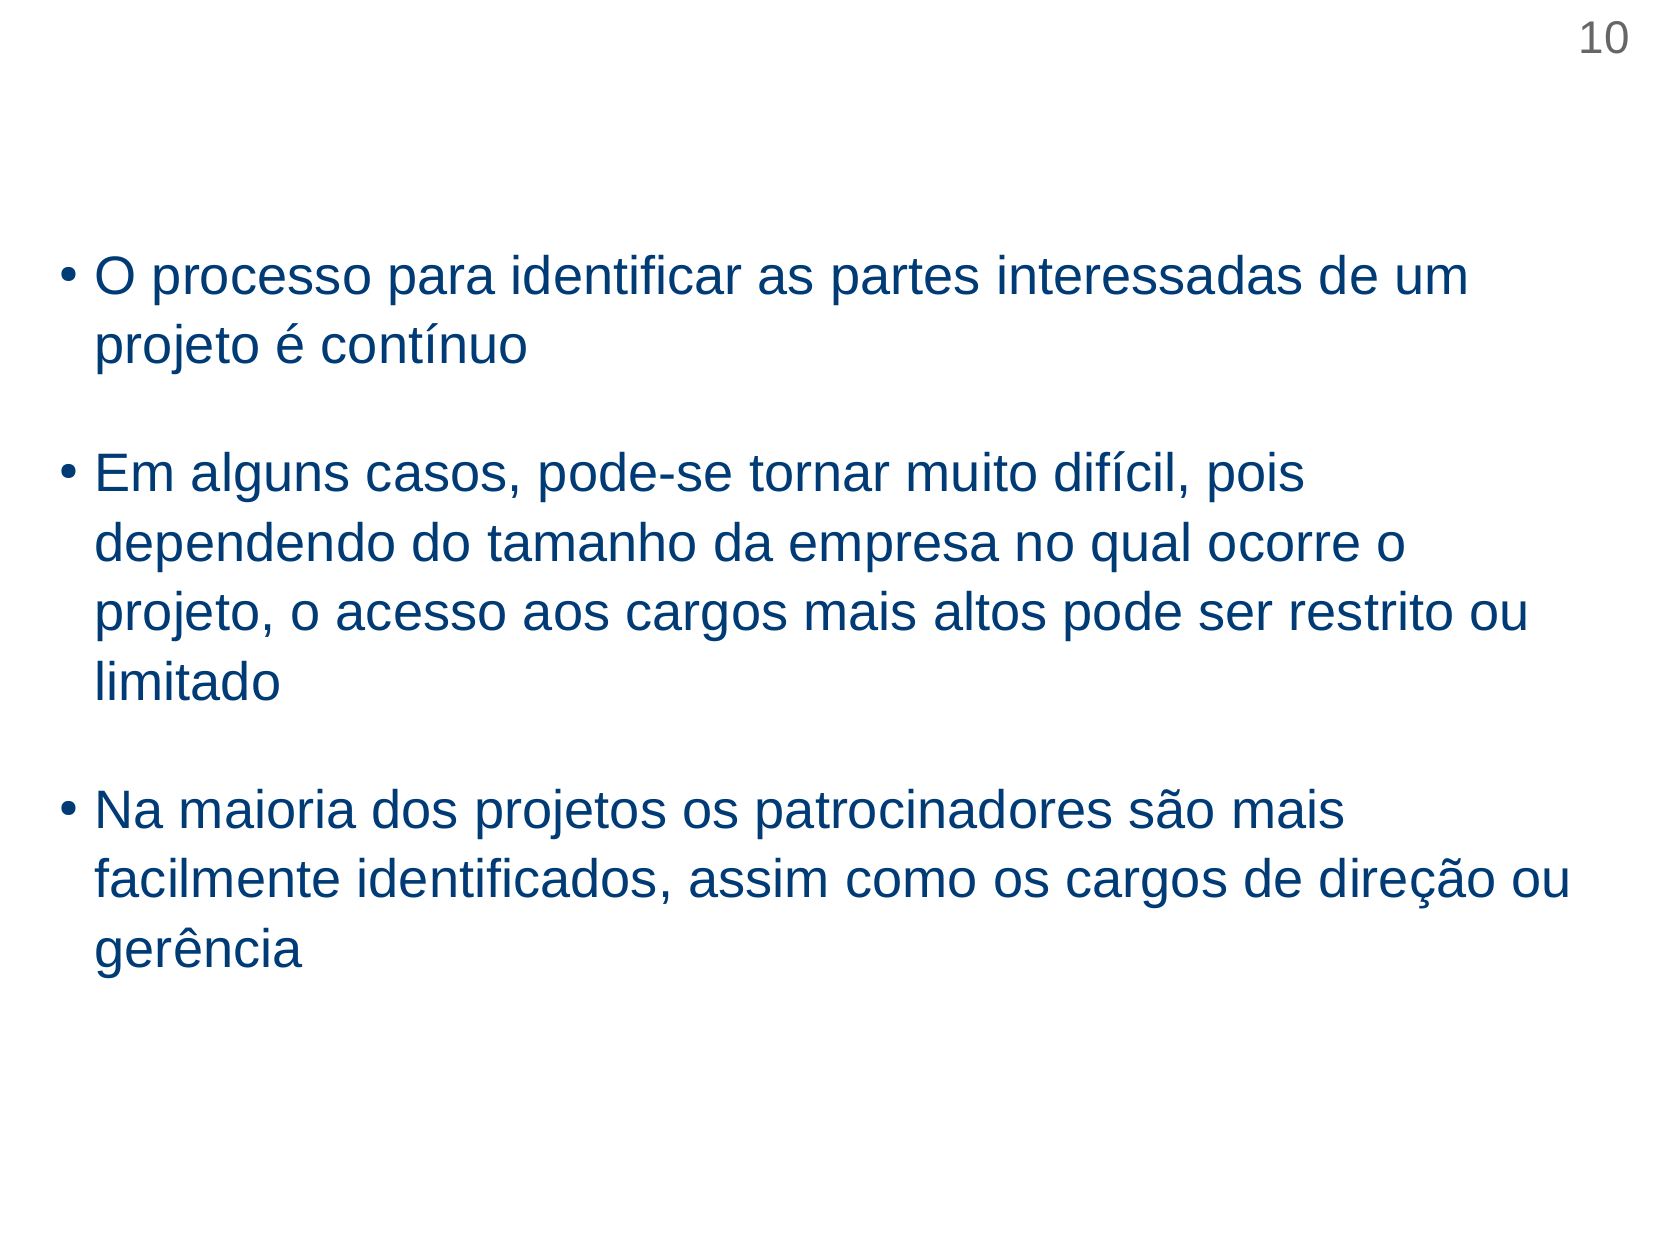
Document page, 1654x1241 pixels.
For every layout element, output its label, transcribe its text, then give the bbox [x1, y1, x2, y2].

list O processo para identificar as partes interessadas de um projeto é contínuo Em alguns casos, pode-se tornar muito difícil, pois dependendo do tamanho da empresa no qual ocorre o projeto, o acesso aos cargos mais altos pode ser restrito ou limitado Na maioria dos projetos os patrocinadores são mais facilmente identificados, assim como os cargos de direção ou gerência [59, 236, 1595, 1211]
